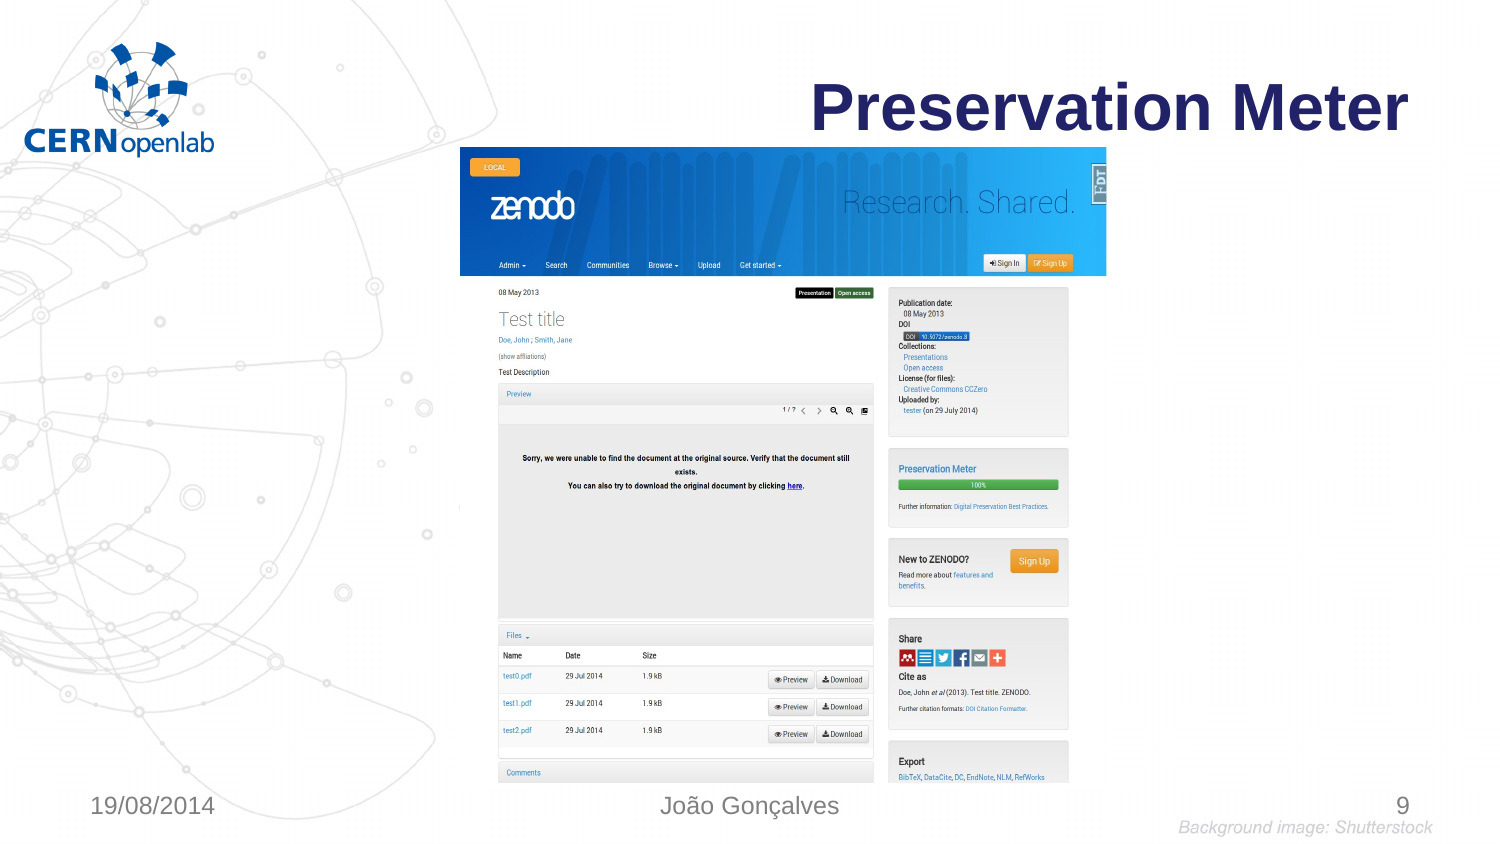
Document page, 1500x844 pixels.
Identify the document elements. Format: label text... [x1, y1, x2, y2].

picture [0, 0, 1500, 844]
slide_number <number> [1074, 782, 1425, 827]
slide_number 19/08/2014 [75, 782, 425, 827]
footer João Gonçalves [466, 783, 1034, 827]
title Preservation Meter [230, 33, 1425, 175]
